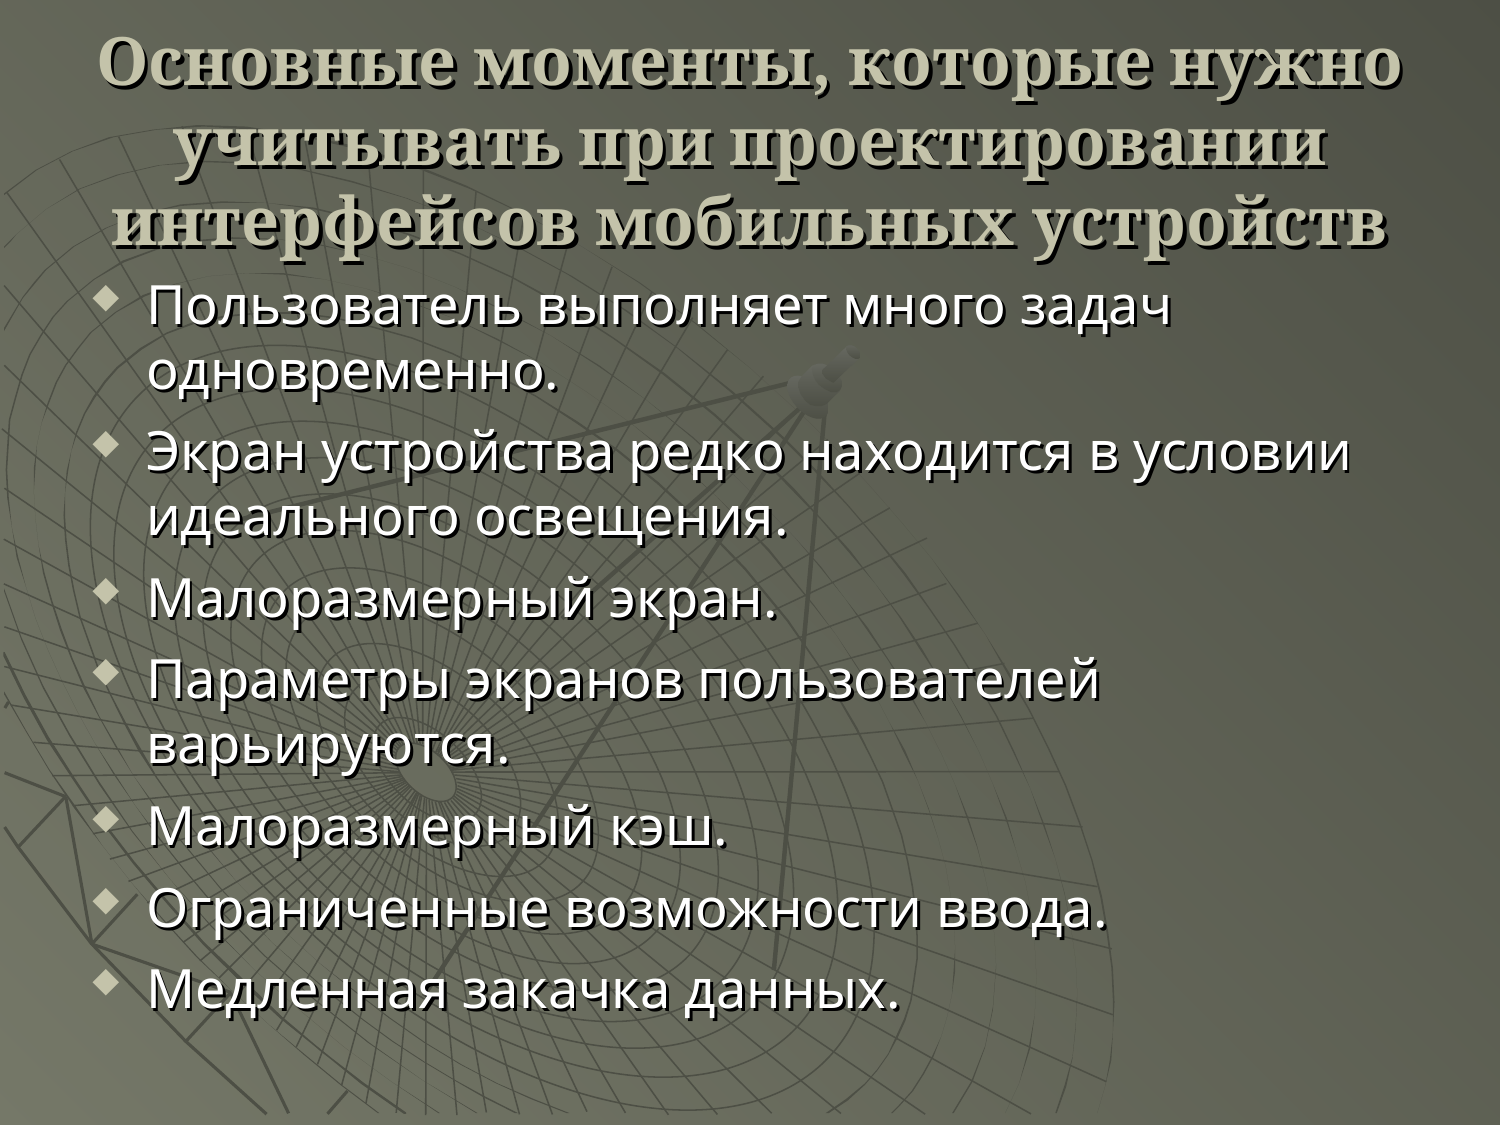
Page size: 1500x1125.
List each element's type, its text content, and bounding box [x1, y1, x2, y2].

list Пользователь выполняет много задач одновременно. Экран устройства редко находится в условии идеального освещения. Малоразмерный экран. Параметры экранов пользователей варьируются. Малоразмерный кэш. Ограниченные возможности ввода. Медленная закачка данных. [75, 262, 1426, 1006]
title Основные моменты, которые нужно учитывать при проектировании интерфейсов мобильных устройств [75, 11, 1426, 262]
